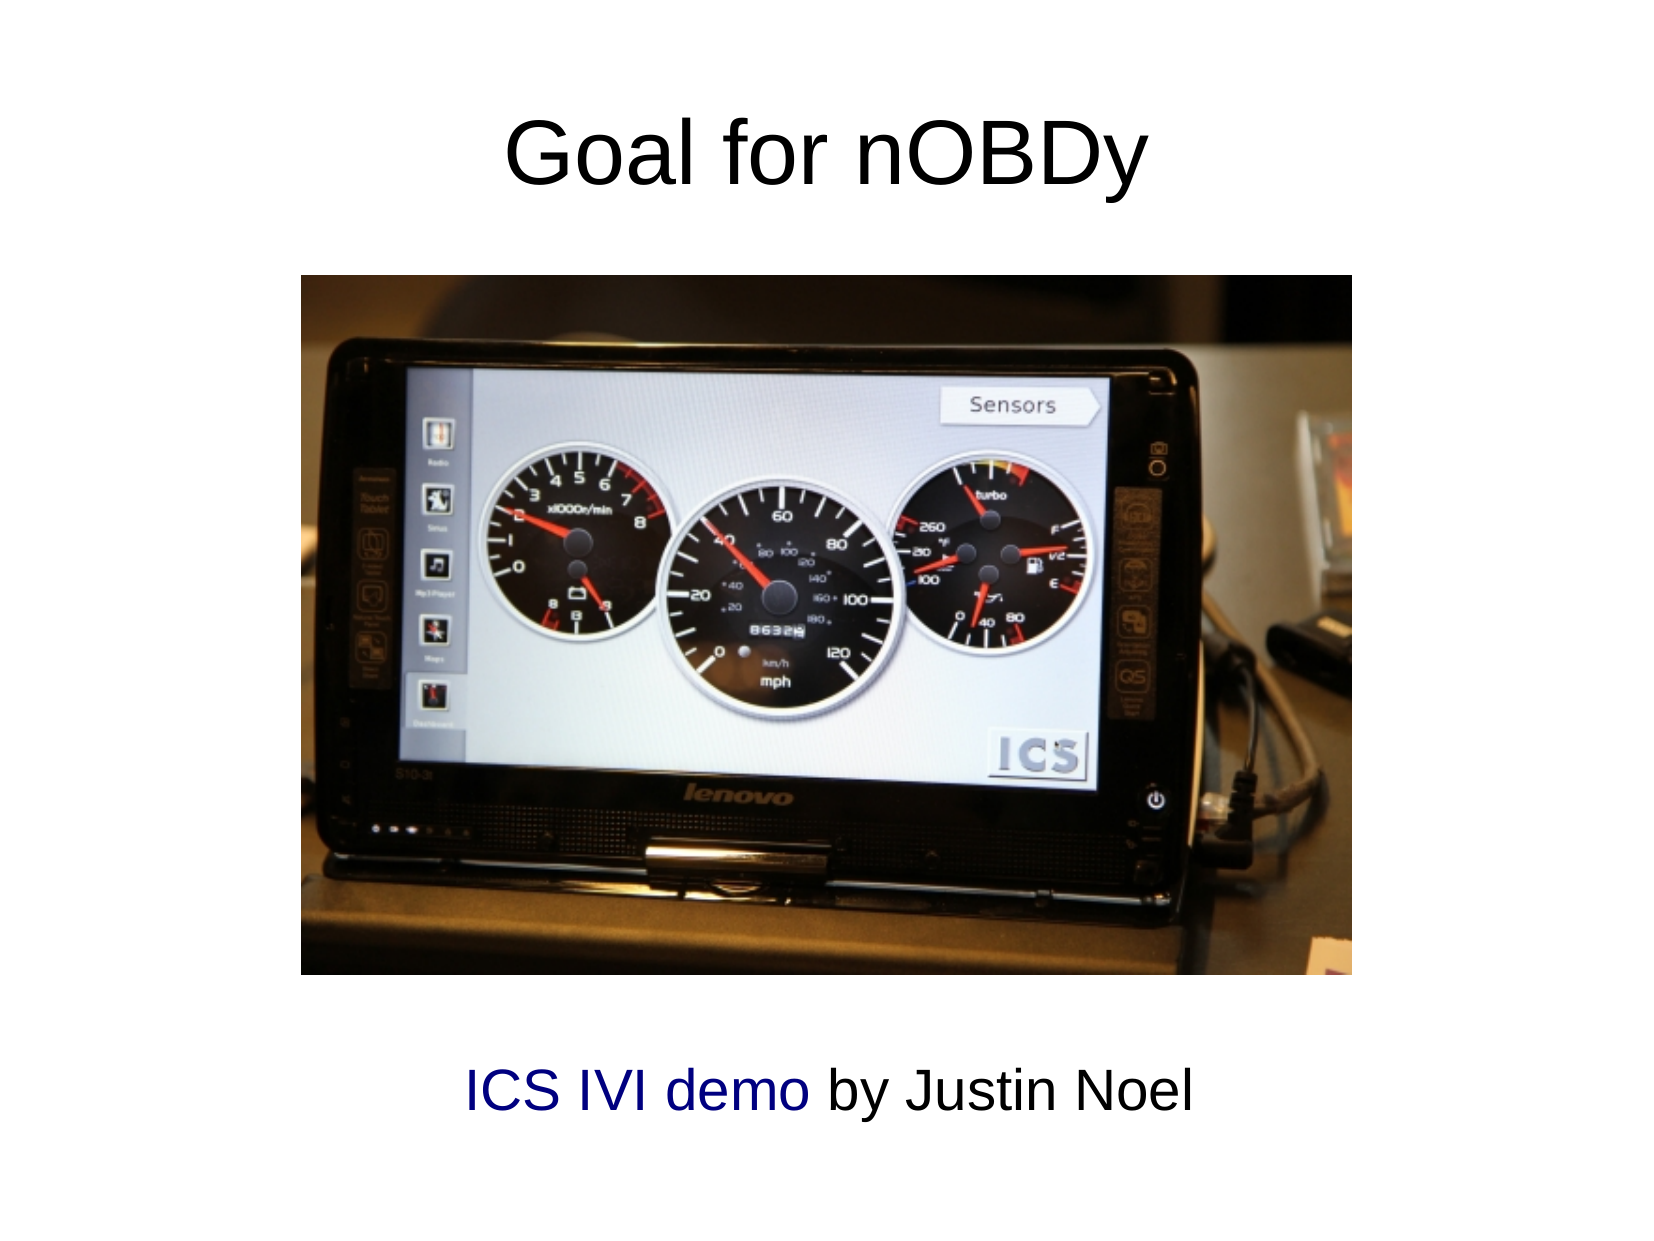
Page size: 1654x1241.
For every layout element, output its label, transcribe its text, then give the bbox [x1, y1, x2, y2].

title Goal for nOBDy [82, 49, 1571, 257]
text_box ICS IVI demo by Justin Noel [450, 1050, 1210, 1130]
picture [301, 275, 1352, 976]
